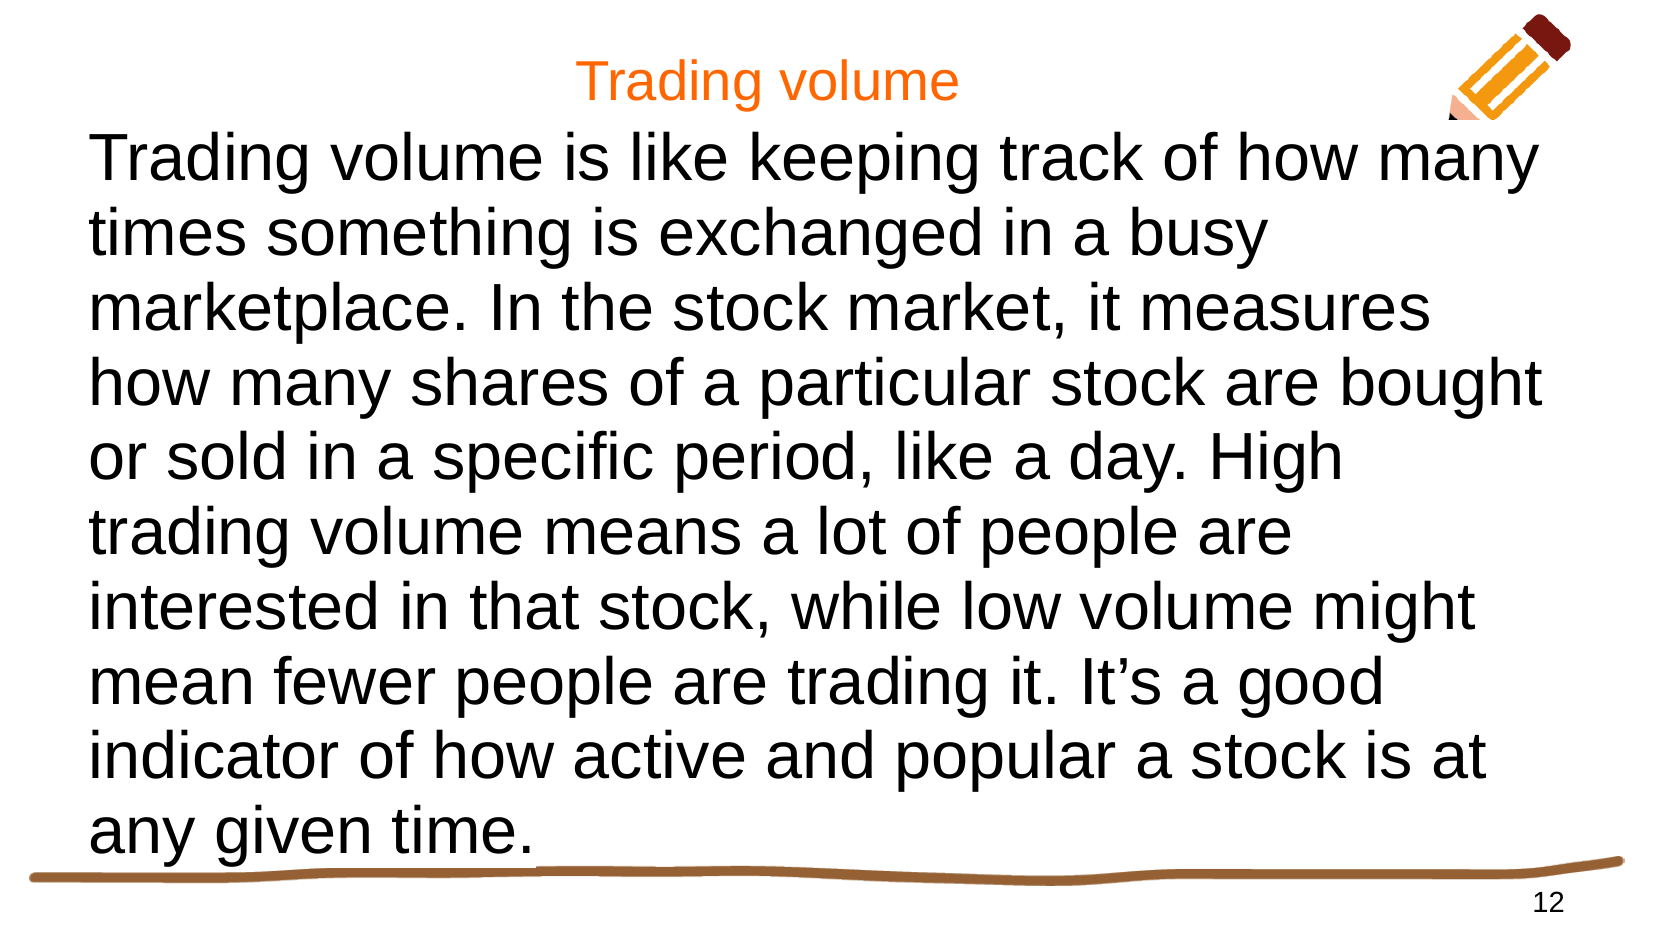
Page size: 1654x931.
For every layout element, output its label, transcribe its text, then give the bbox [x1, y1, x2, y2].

picture [1565, 856, 1625, 886]
title Trading volume [88, 29, 1447, 120]
picture [29, 856, 88, 886]
picture [1446, 14, 1571, 133]
text_box Trading volume is like keeping track of how many times something is exchanged in a busy marketplace. In the stock market, it measures how many shares of a particular stock are bought or sold in a specific period, like a day. High trading volume means a lot of people are interested in that stock, while low volume might mean fewer people are trading it. It’s a good indicator of how active and popular a stock is at any given time. [88, 120, 1565, 931]
